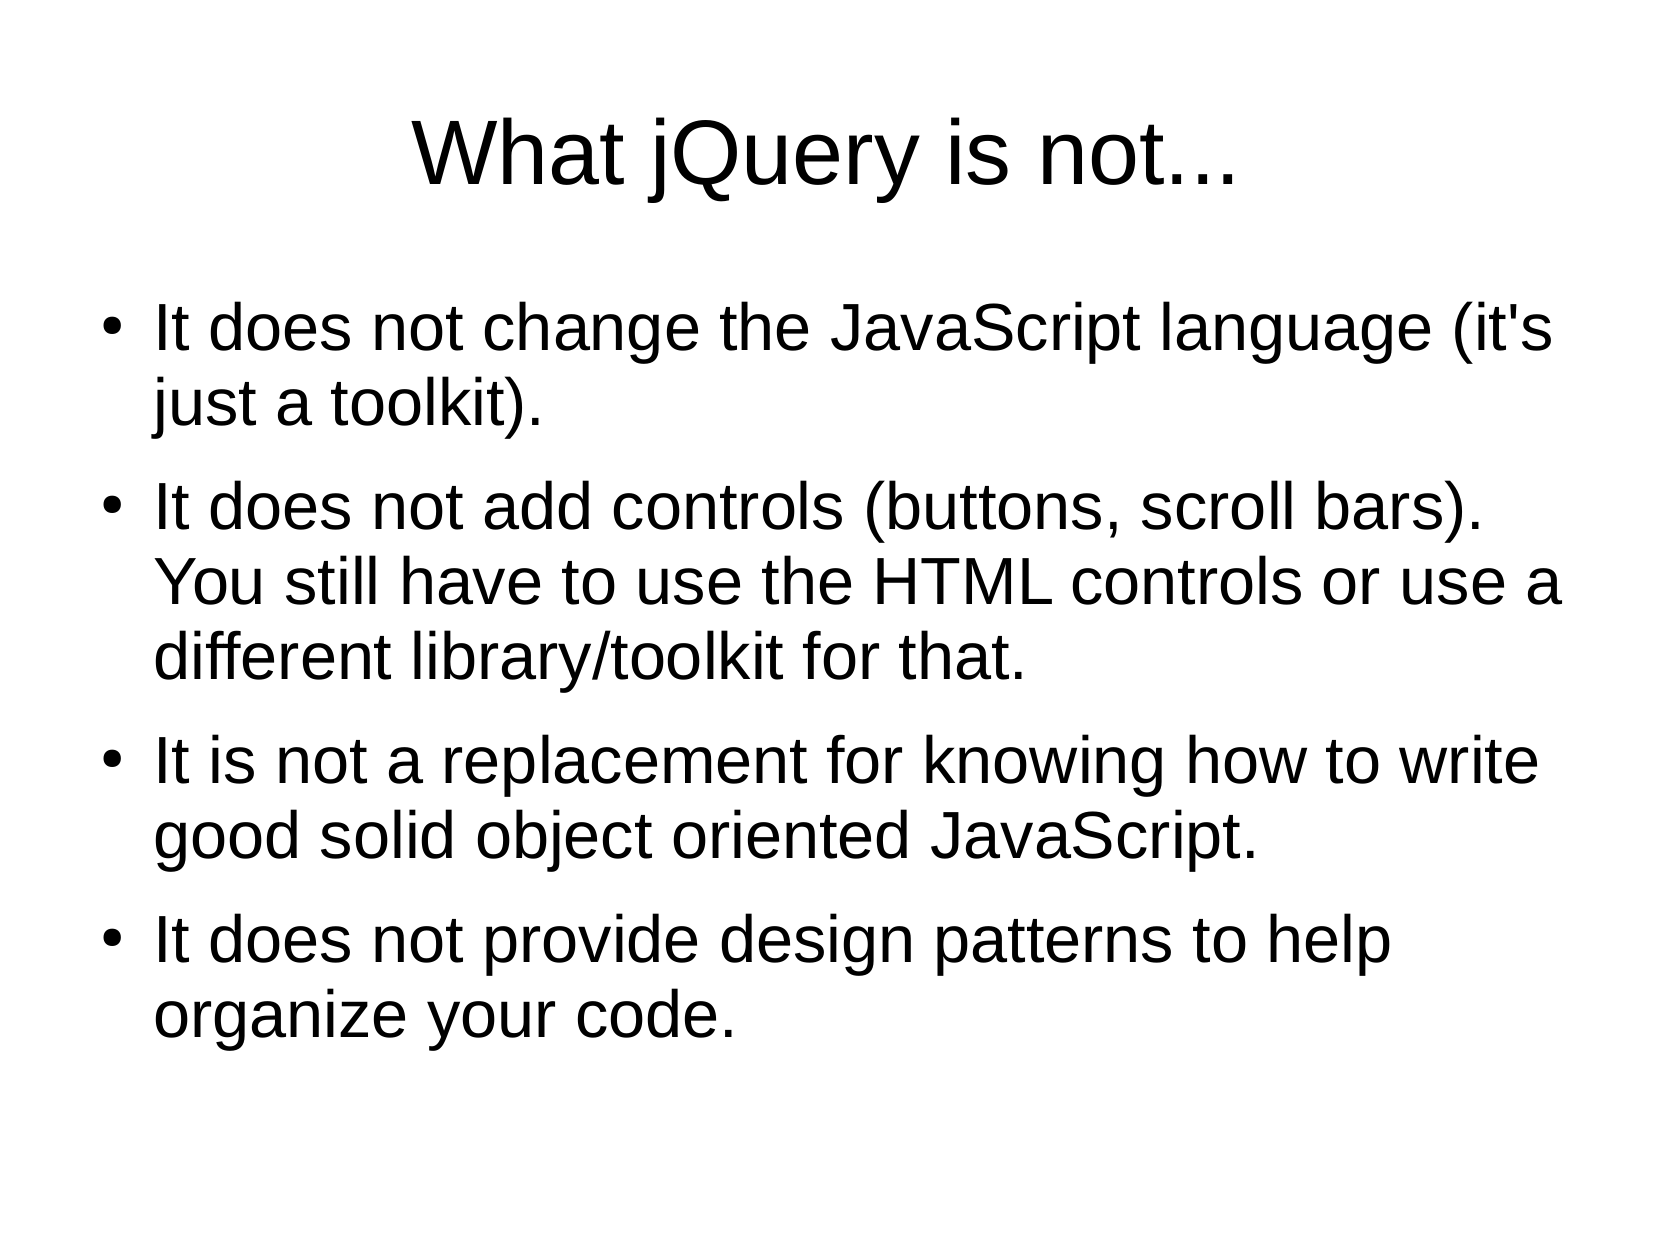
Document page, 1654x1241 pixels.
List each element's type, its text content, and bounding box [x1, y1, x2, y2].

list It does not change the JavaScript language (it's just a toolkit). It does not add controls (buttons, scroll bars). You still have to use the HTML controls or use a different library/toolkit for that. It is not a replacement for knowing how to write good solid object oriented JavaScript. It does not provide design patterns to help organize your code. [82, 290, 1571, 1109]
title What jQuery is not... [82, 49, 1571, 257]
